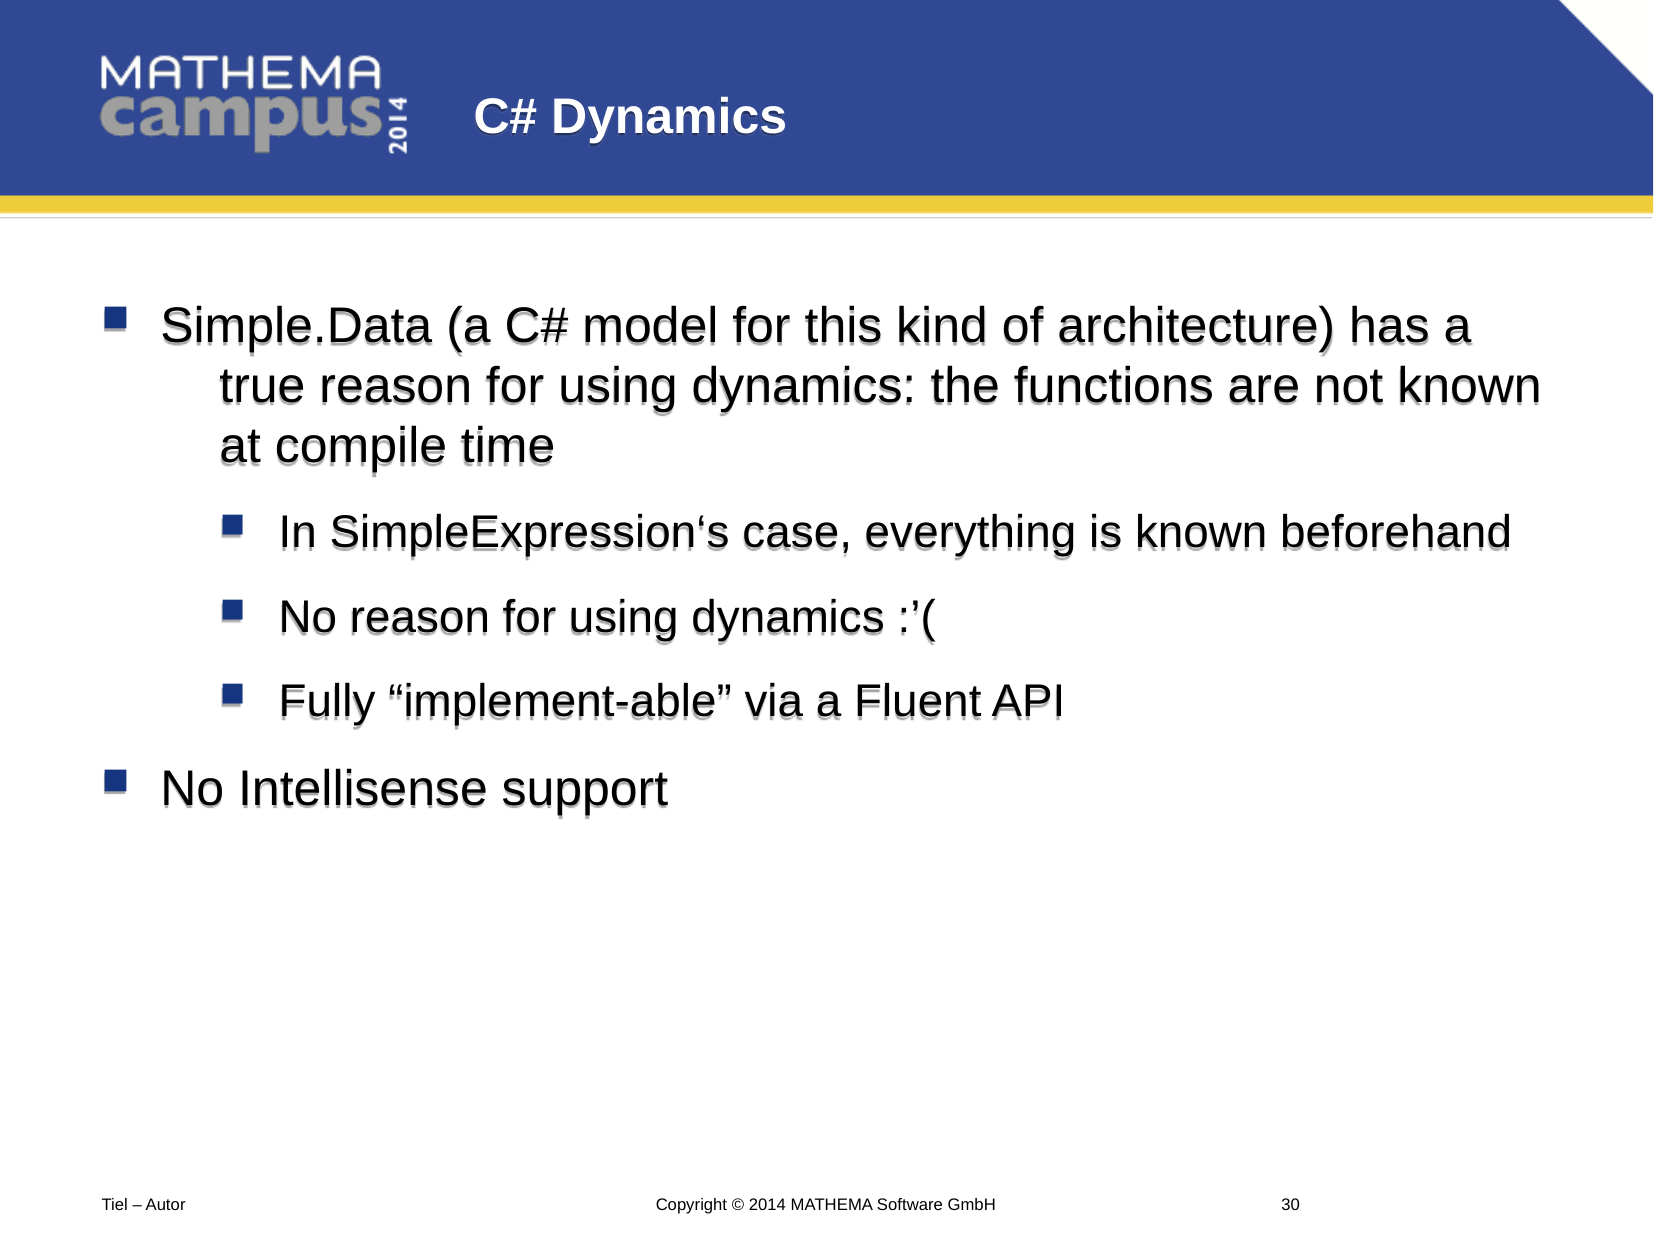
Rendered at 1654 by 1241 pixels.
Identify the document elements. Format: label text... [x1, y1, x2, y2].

list Simple.Data (a C# model for this kind of architecture) has a true reason for using dynamics: the functions are not known at compile time In SimpleExpression‘s case, everything is known beforehand No reason for using dynamics :’( Fully “implement-able” via a Fluent API No Intellisense support [101, 292, 1547, 1140]
title C# Dynamics [473, 70, 1547, 158]
